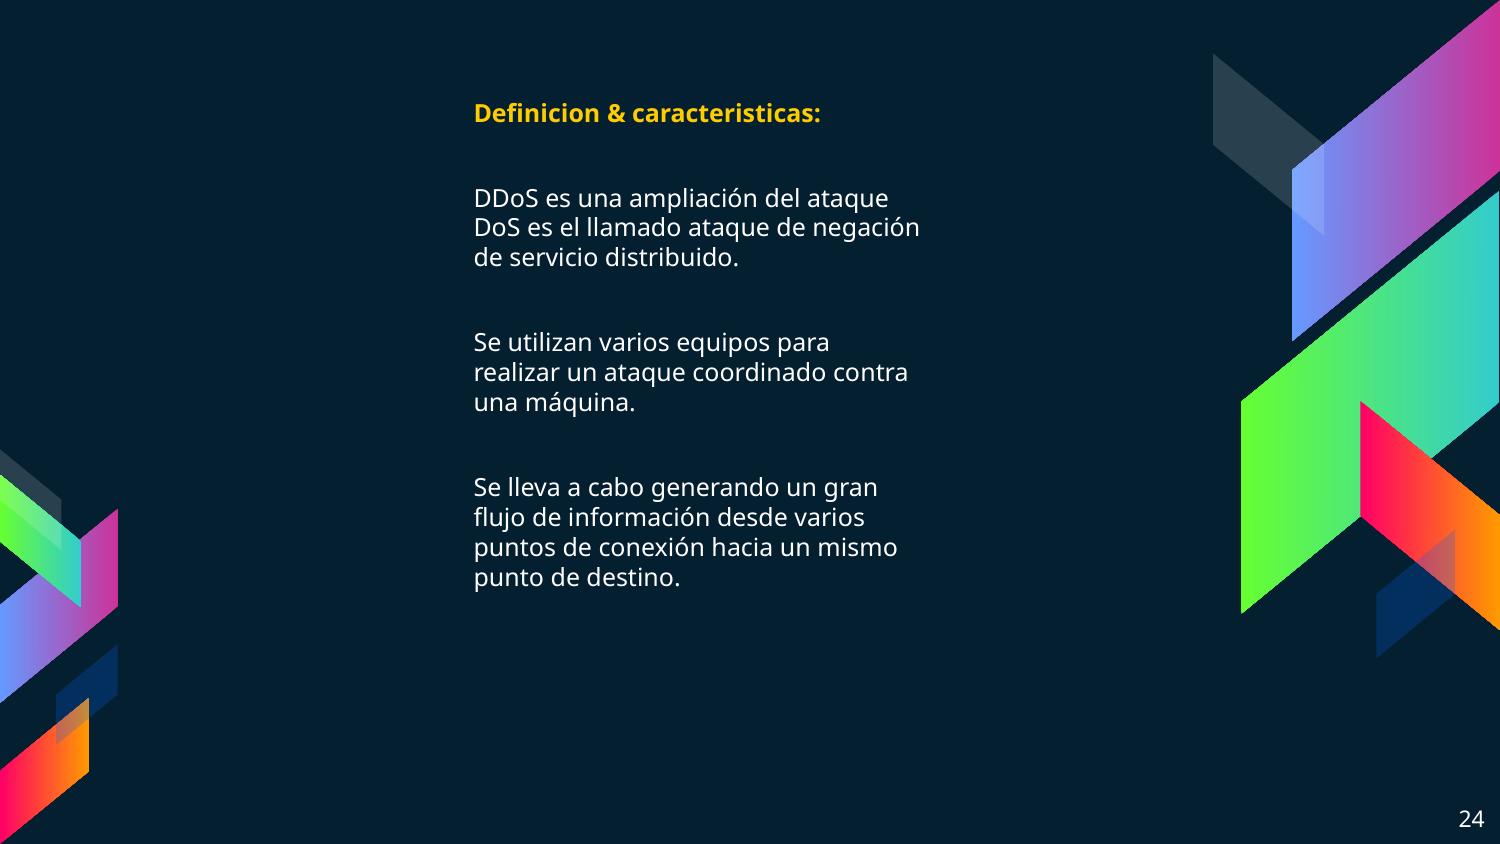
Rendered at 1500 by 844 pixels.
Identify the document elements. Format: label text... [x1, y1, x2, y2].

slide_number <number> [1403, 789, 1500, 844]
list Definicion & caracteristicas: DDoS es una ampliación del ataque DoS es el llamado ataque de negación de servicio distribuido. Se utilizan varios equipos para realizar un ataque coordinado contra una máquina. Se lleva a cabo generando un gran flujo de información desde varios puntos de conexión hacia un mismo punto de destino. [458, 82, 939, 553]
